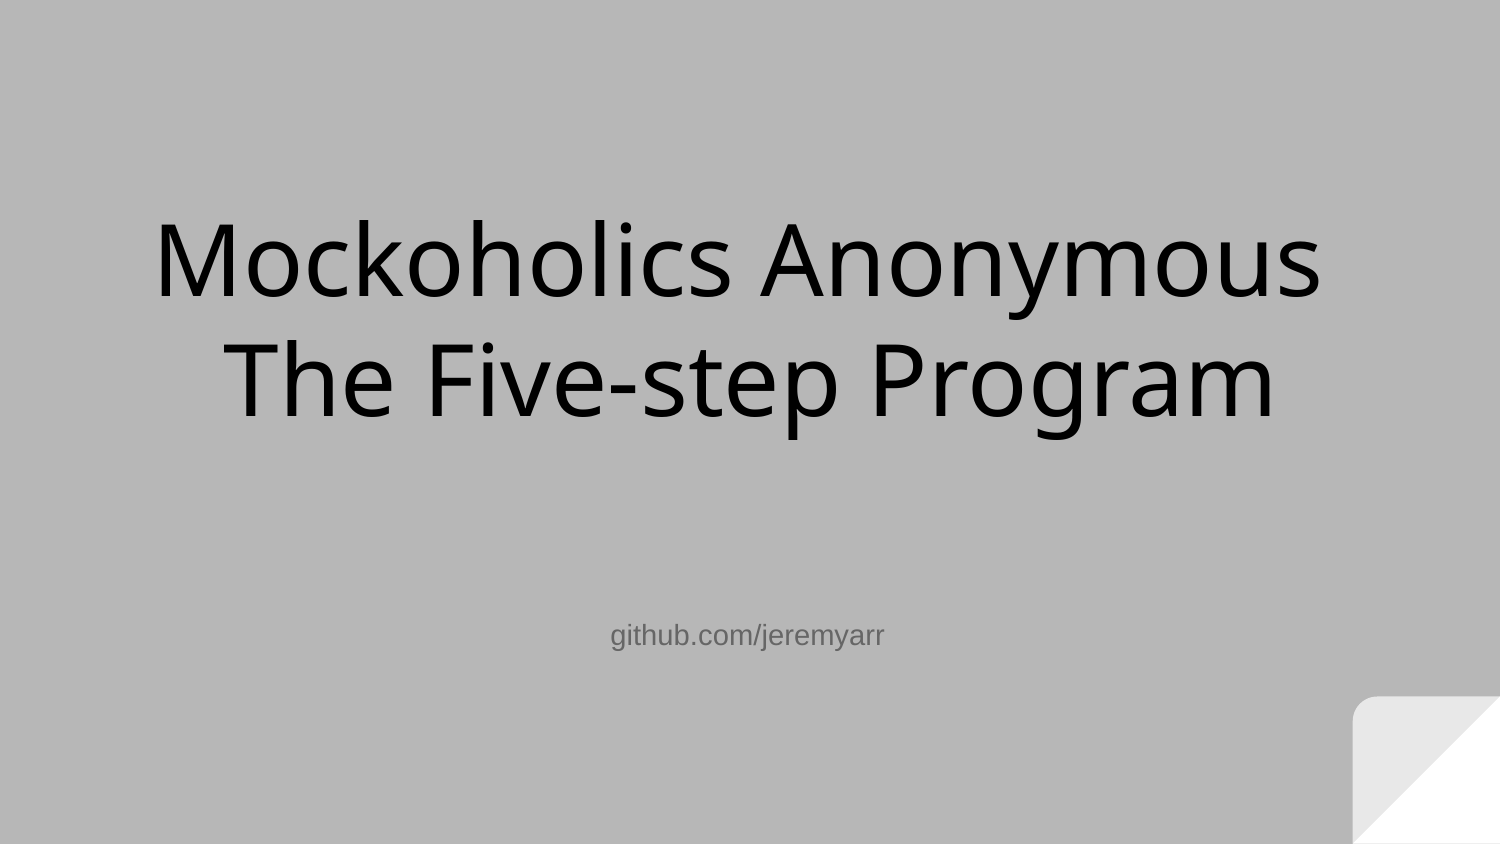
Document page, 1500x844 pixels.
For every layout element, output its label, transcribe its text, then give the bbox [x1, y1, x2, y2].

text_box github.com/jeremyarr [426, 600, 1070, 705]
title Mockoholics Anonymous The Five-step Program [64, 298, 1413, 452]
